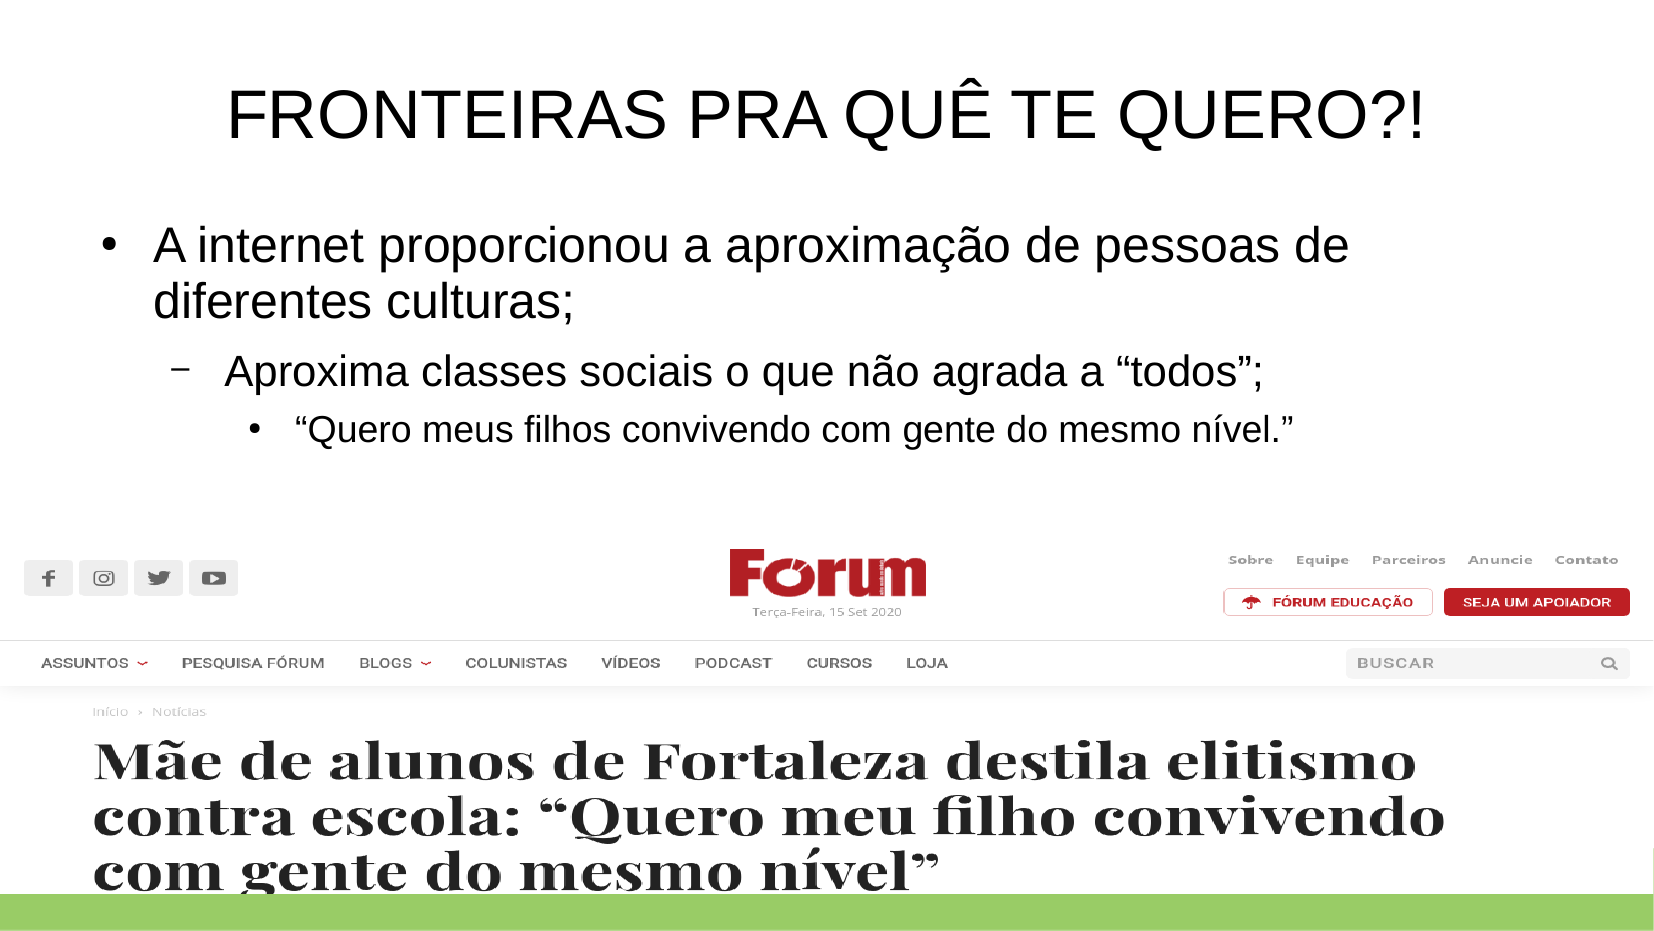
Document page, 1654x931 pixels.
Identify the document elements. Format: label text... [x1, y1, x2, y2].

list A internet proporcionou a aproximação de pessoas de diferentes culturas; Aproxima classes sociais o que não agrada a “todos”; “Quero meus filhos convivendo com gente do mesmo nível.” [82, 217, 1571, 549]
title FRONTEIRAS PRA QUÊ TE QUERO?! [82, 37, 1571, 193]
picture [0, 0, 1654, 931]
